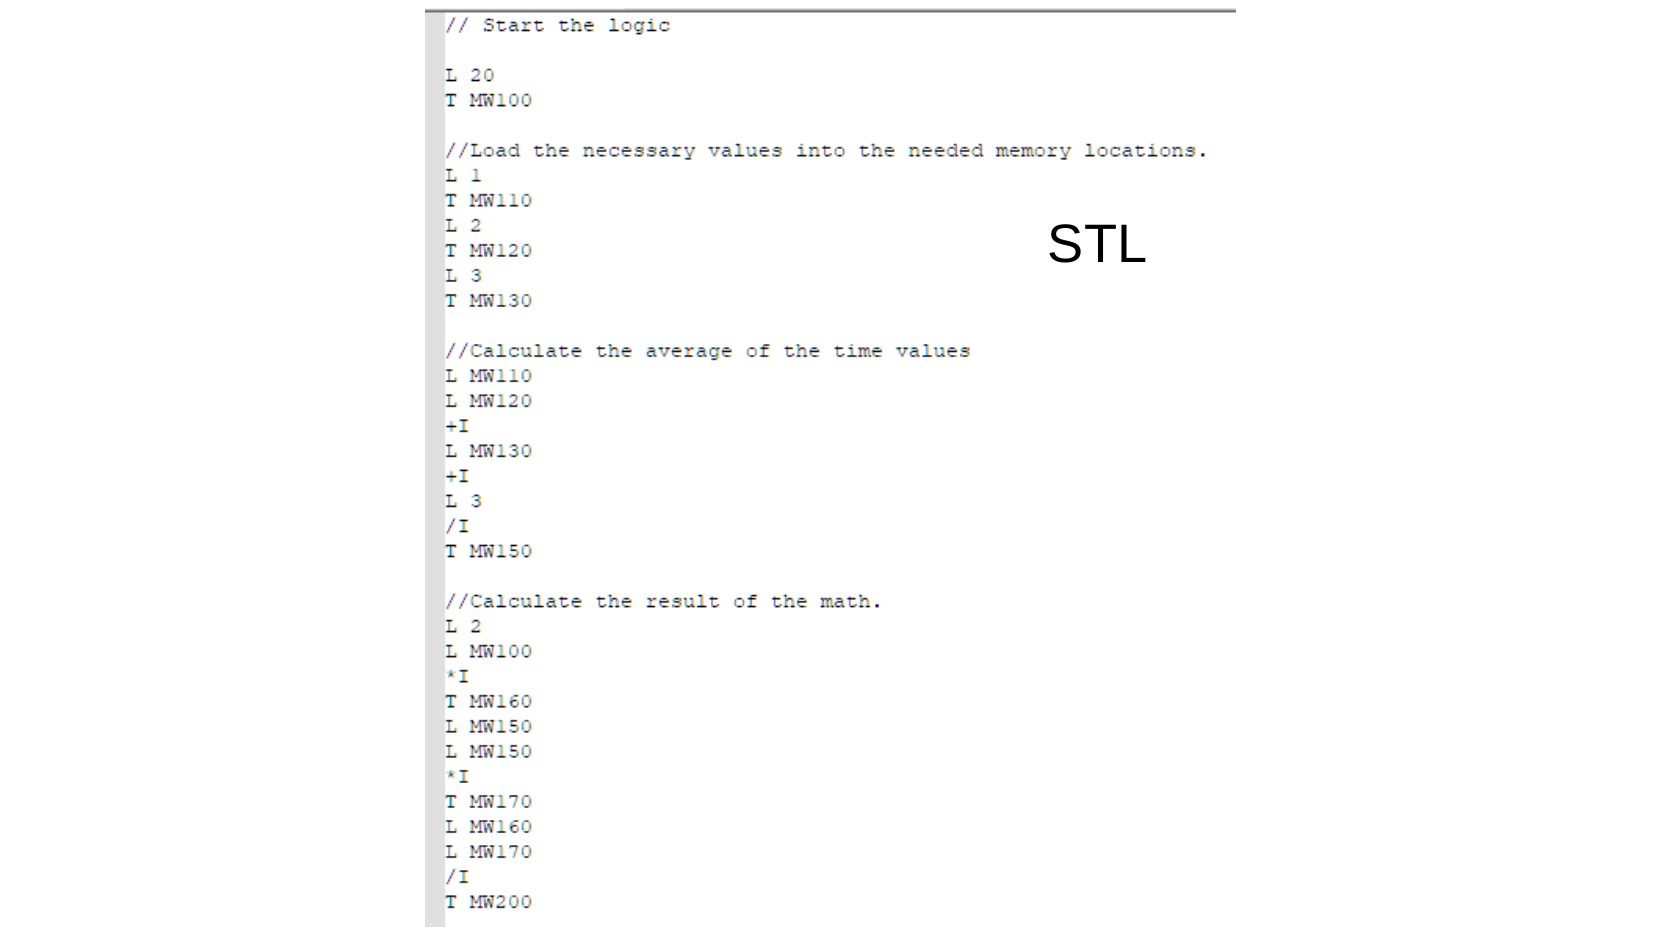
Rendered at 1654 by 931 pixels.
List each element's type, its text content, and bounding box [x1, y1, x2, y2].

picture [425, 8, 1236, 927]
text_box STL [1033, 205, 1163, 282]
